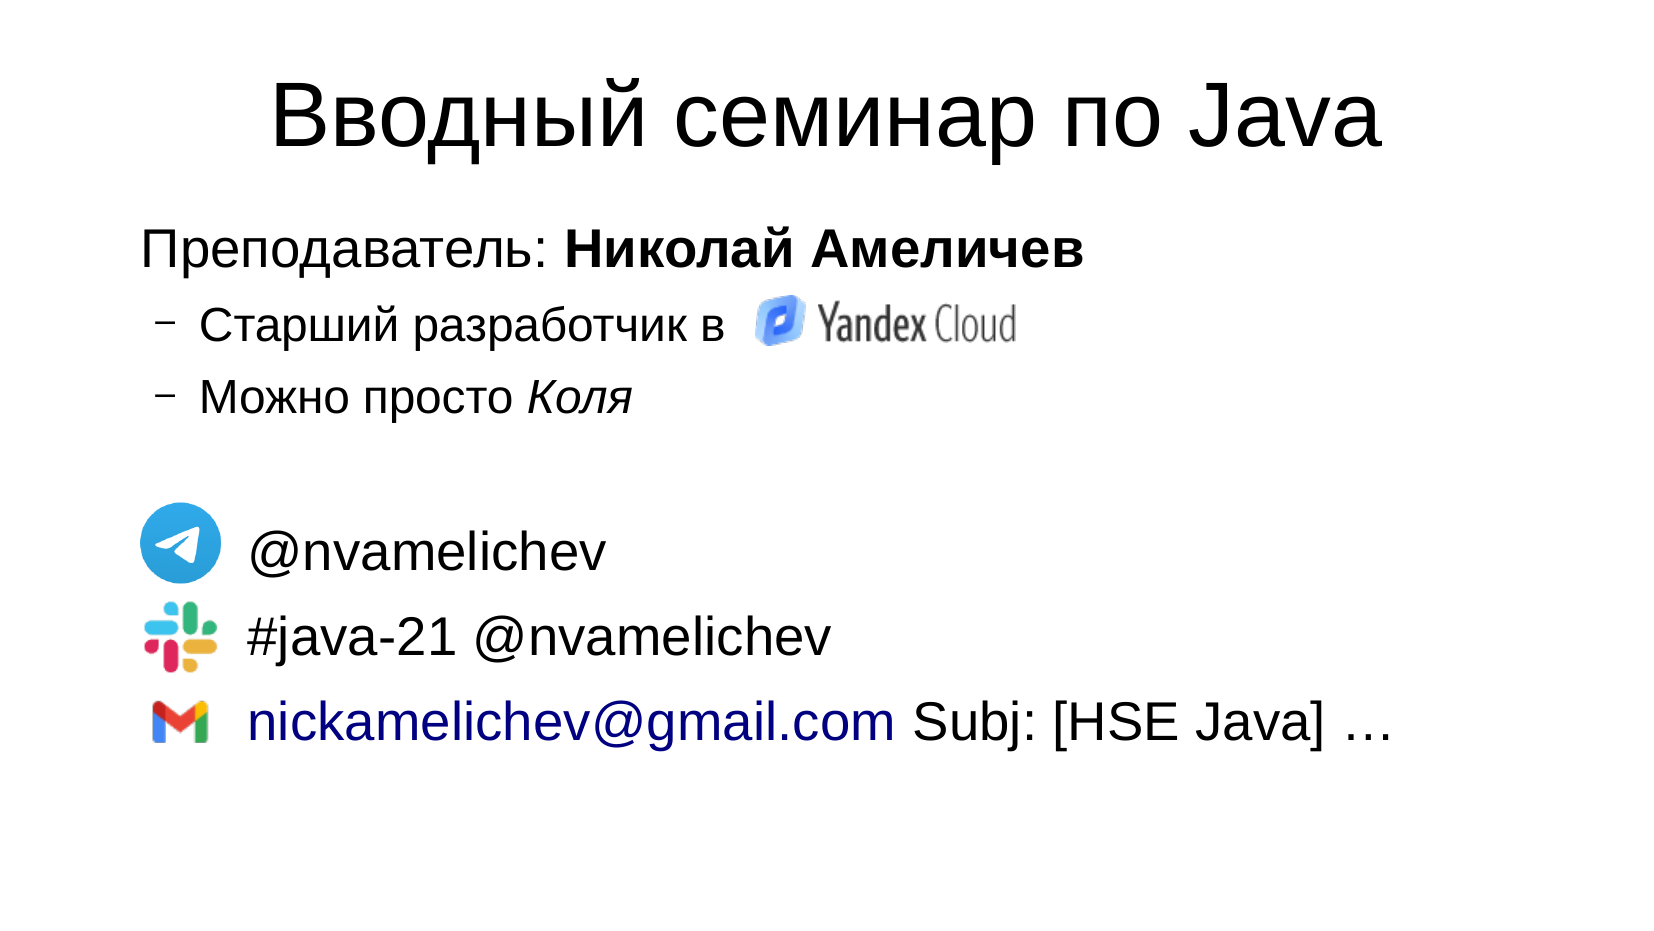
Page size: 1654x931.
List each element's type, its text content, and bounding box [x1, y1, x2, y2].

picture [150, 695, 213, 751]
list Преподаватель: Николай Амеличев Старший разработчик в Можно просто Коля @nvamelichev #java-21 @nvamelichev nickamelichev@gmail.com Subj: [HSE Java] … [82, 217, 1571, 758]
picture [818, 300, 1016, 343]
title Вводный семинар по Java [82, 37, 1571, 193]
picture [127, 496, 235, 690]
picture [755, 295, 806, 346]
